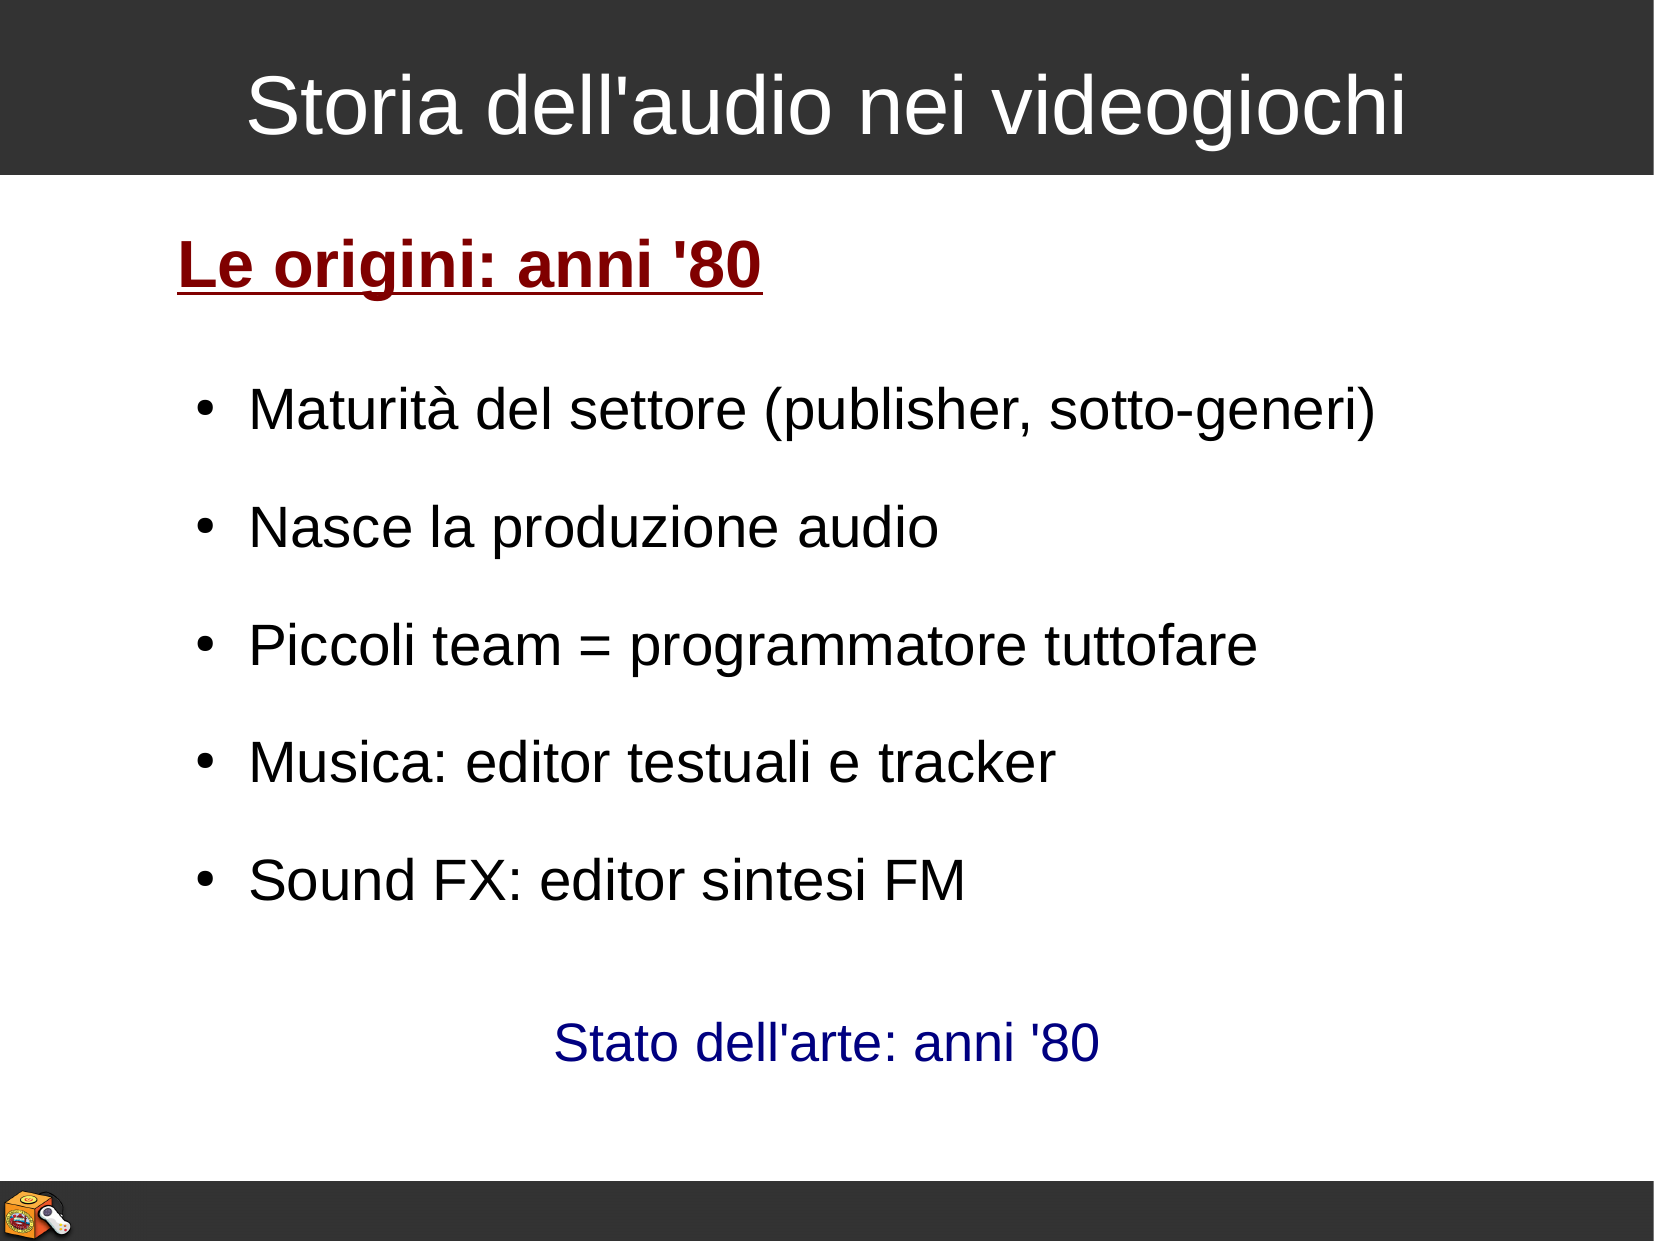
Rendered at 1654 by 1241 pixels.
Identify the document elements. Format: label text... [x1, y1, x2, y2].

picture [0, 0, 1654, 175]
subtitle Le origini: anni '80 Maturità del settore (publisher, sotto-generi) Nasce la produzione audio Piccoli team = programmatore tuttofare Musica: editor testuali e tracker Sound FX: editor sintesi FM [177, 228, 1601, 912]
picture [0, 1181, 1654, 1241]
title Storia dell'audio nei videogiochi [82, 9, 1571, 202]
text_box Stato dell'arte: anni '80 [534, 1003, 1120, 1081]
